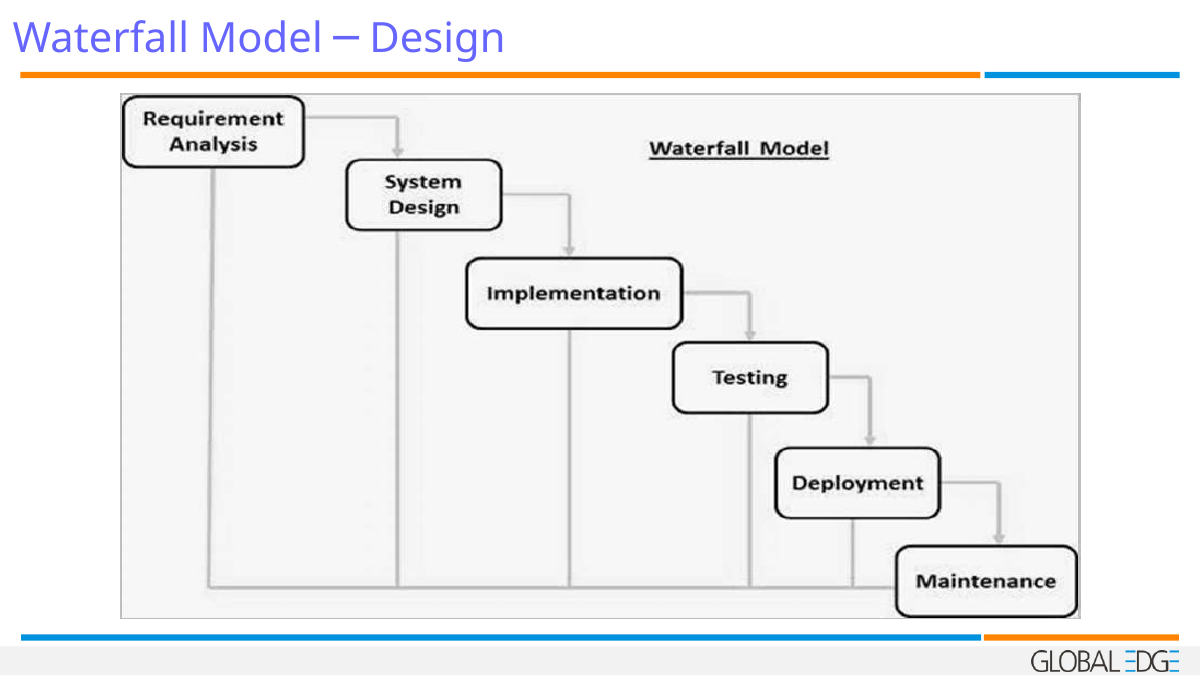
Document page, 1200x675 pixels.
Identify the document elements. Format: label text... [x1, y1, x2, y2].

title Waterfall Model ─ Design [12, 9, 1088, 63]
picture [120, 93, 1081, 619]
picture [1031, 650, 1179, 672]
